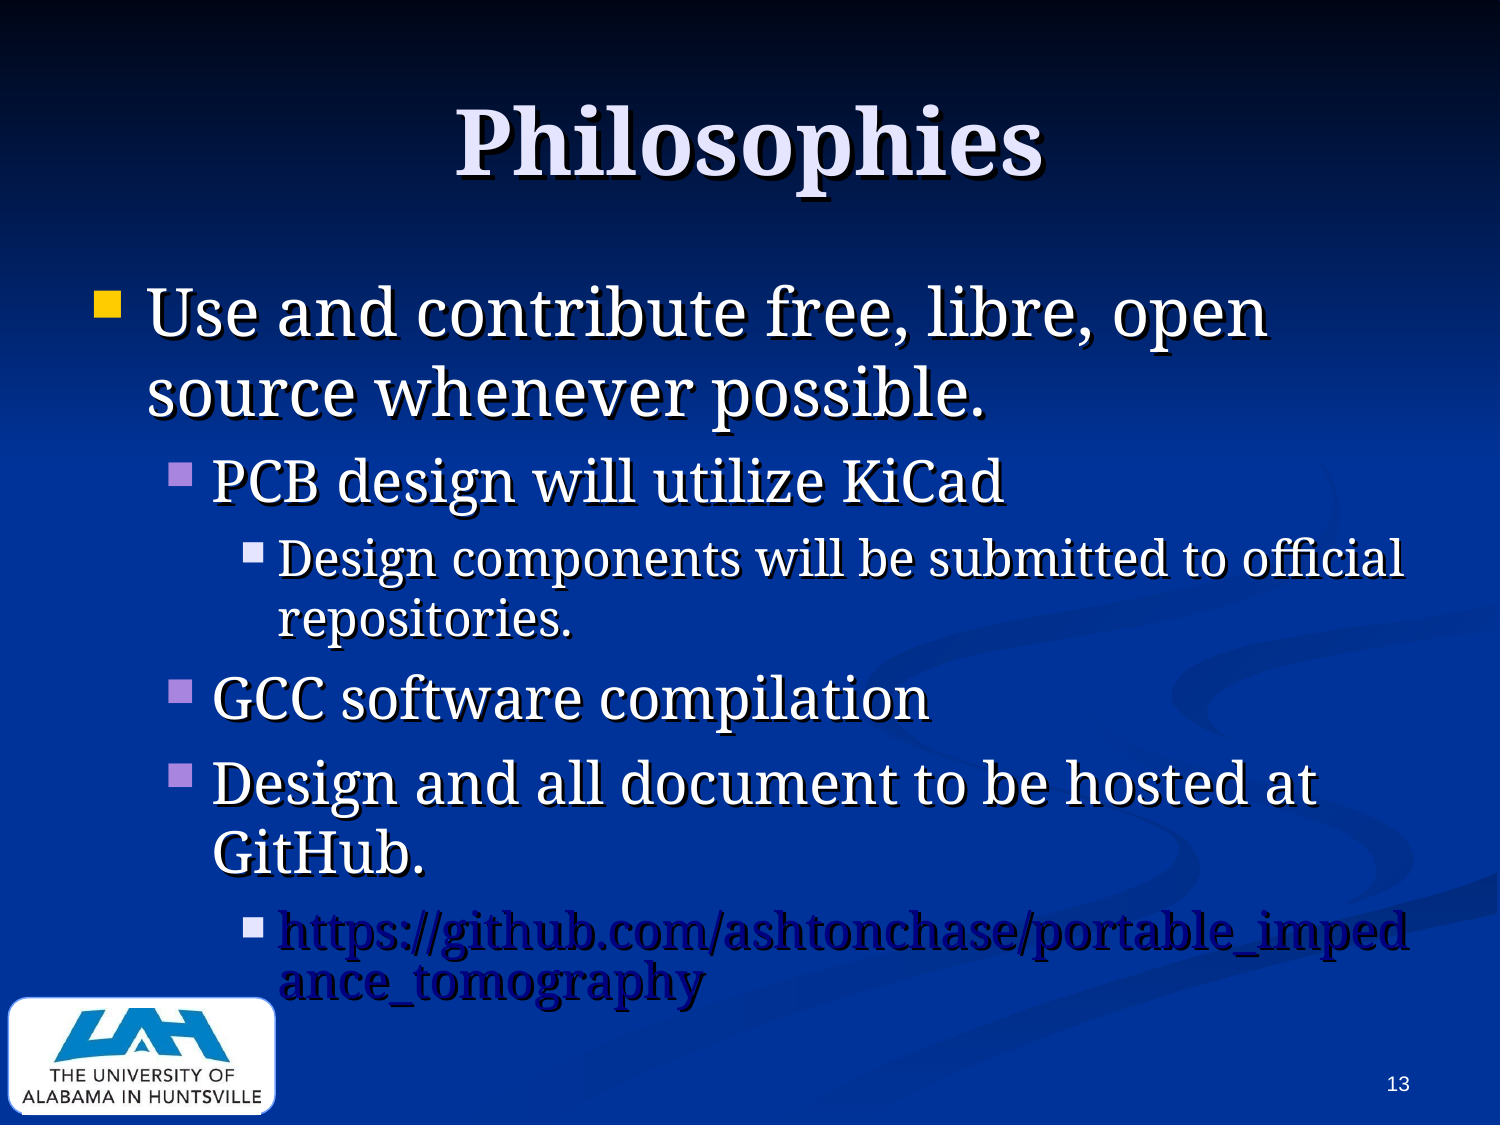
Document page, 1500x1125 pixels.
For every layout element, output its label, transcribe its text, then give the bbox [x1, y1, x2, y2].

title Philosophies [75, 45, 1426, 233]
text_box <number> [1324, 1062, 1426, 1104]
picture [22, 1008, 261, 1115]
list Use and contribute free, libre, open source whenever possible. PCB design will utilize KiCad Design components will be submitted to official repositories. GCC software compilation Design and all document to be hosted at GitHub. https://github.com/ashtonchase/portable_impedance_tomography [75, 262, 1426, 1050]
